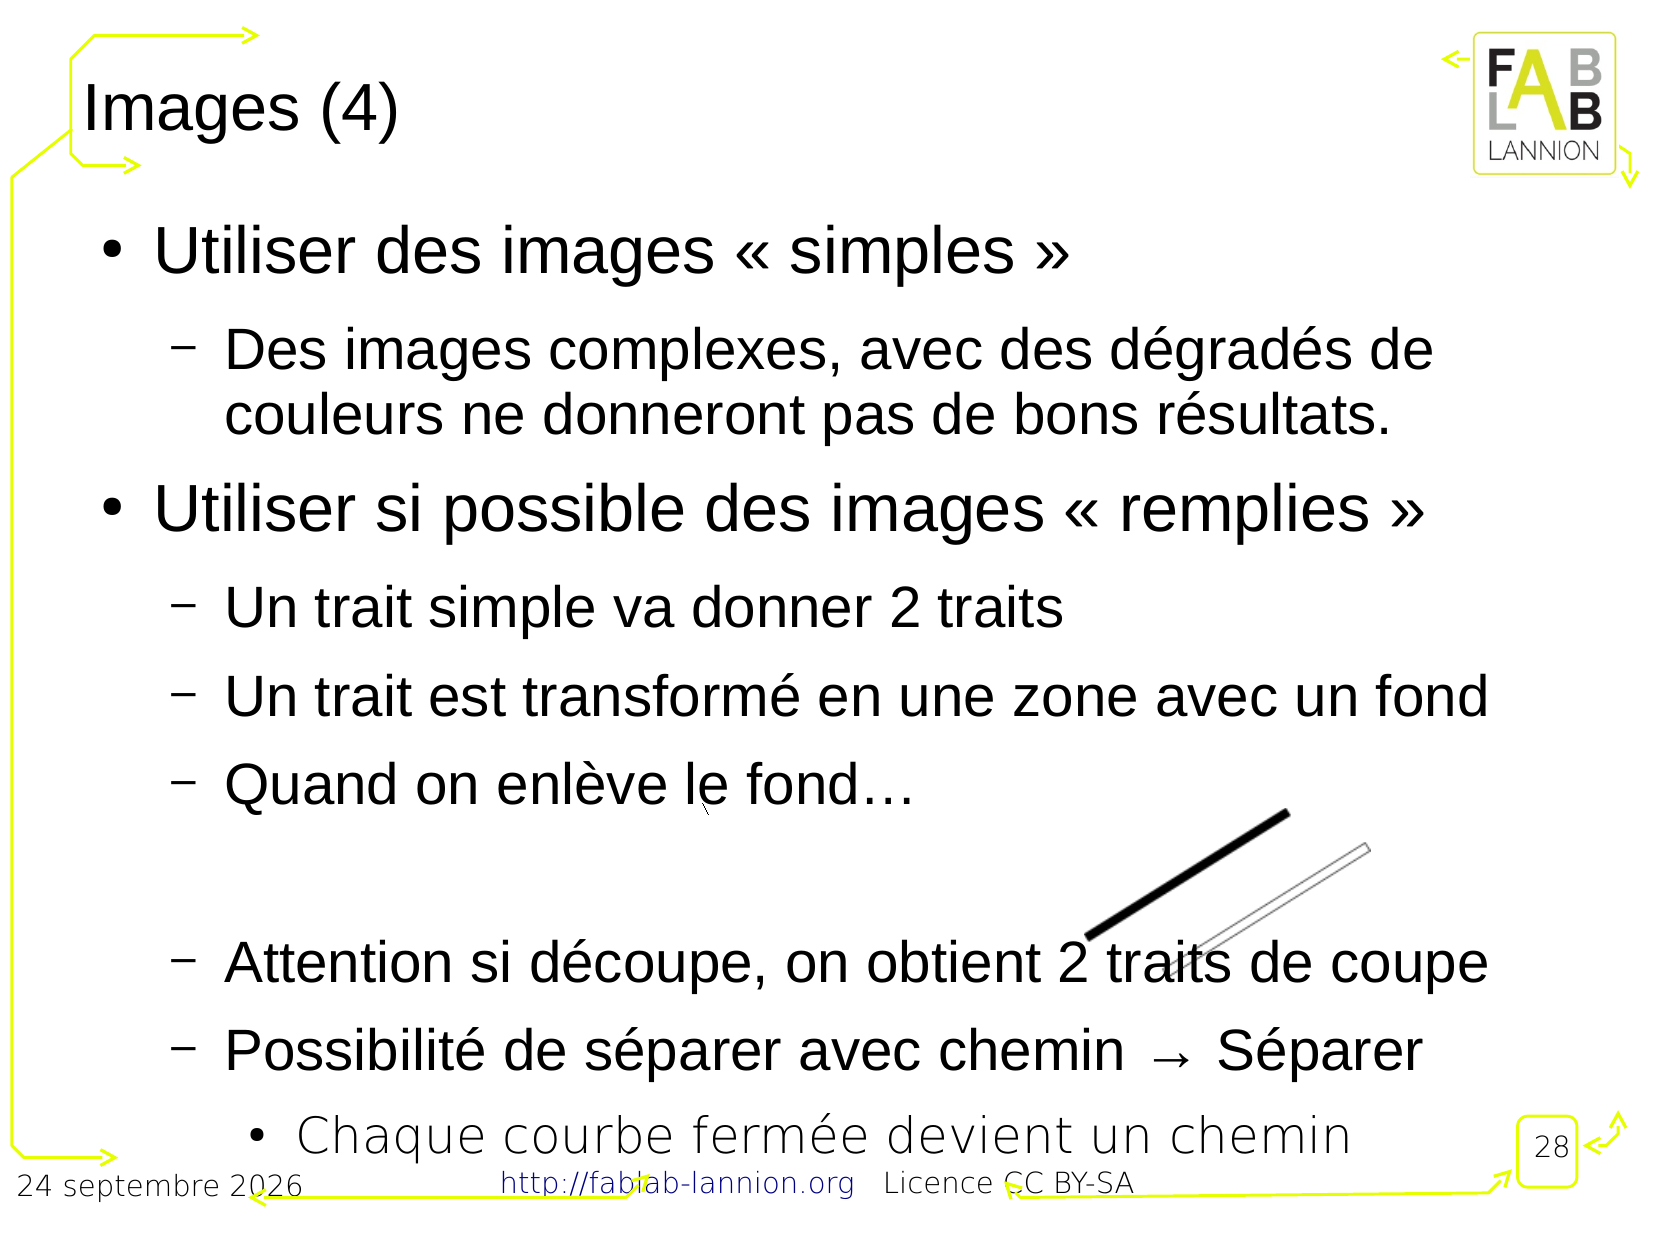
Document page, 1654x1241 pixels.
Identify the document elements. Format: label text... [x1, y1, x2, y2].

picture [1470, 29, 1619, 178]
picture [1084, 808, 1371, 978]
title Images (4) [82, 49, 1441, 166]
list Utiliser des images « simples » Des images complexes, avec des dégradés de couleurs ne donneront pas de bons résultats. Utiliser si possible des images « remplies » Un trait simple va donner 2 traits Un trait est transformé en une zone avec un fond Quand on enlève le fond… Attention si découpe, on obtient 2 traits de coupe Possibilité de séparer avec chemin → Séparer Chaque courbe fermée devient un chemin [82, 212, 1571, 1045]
